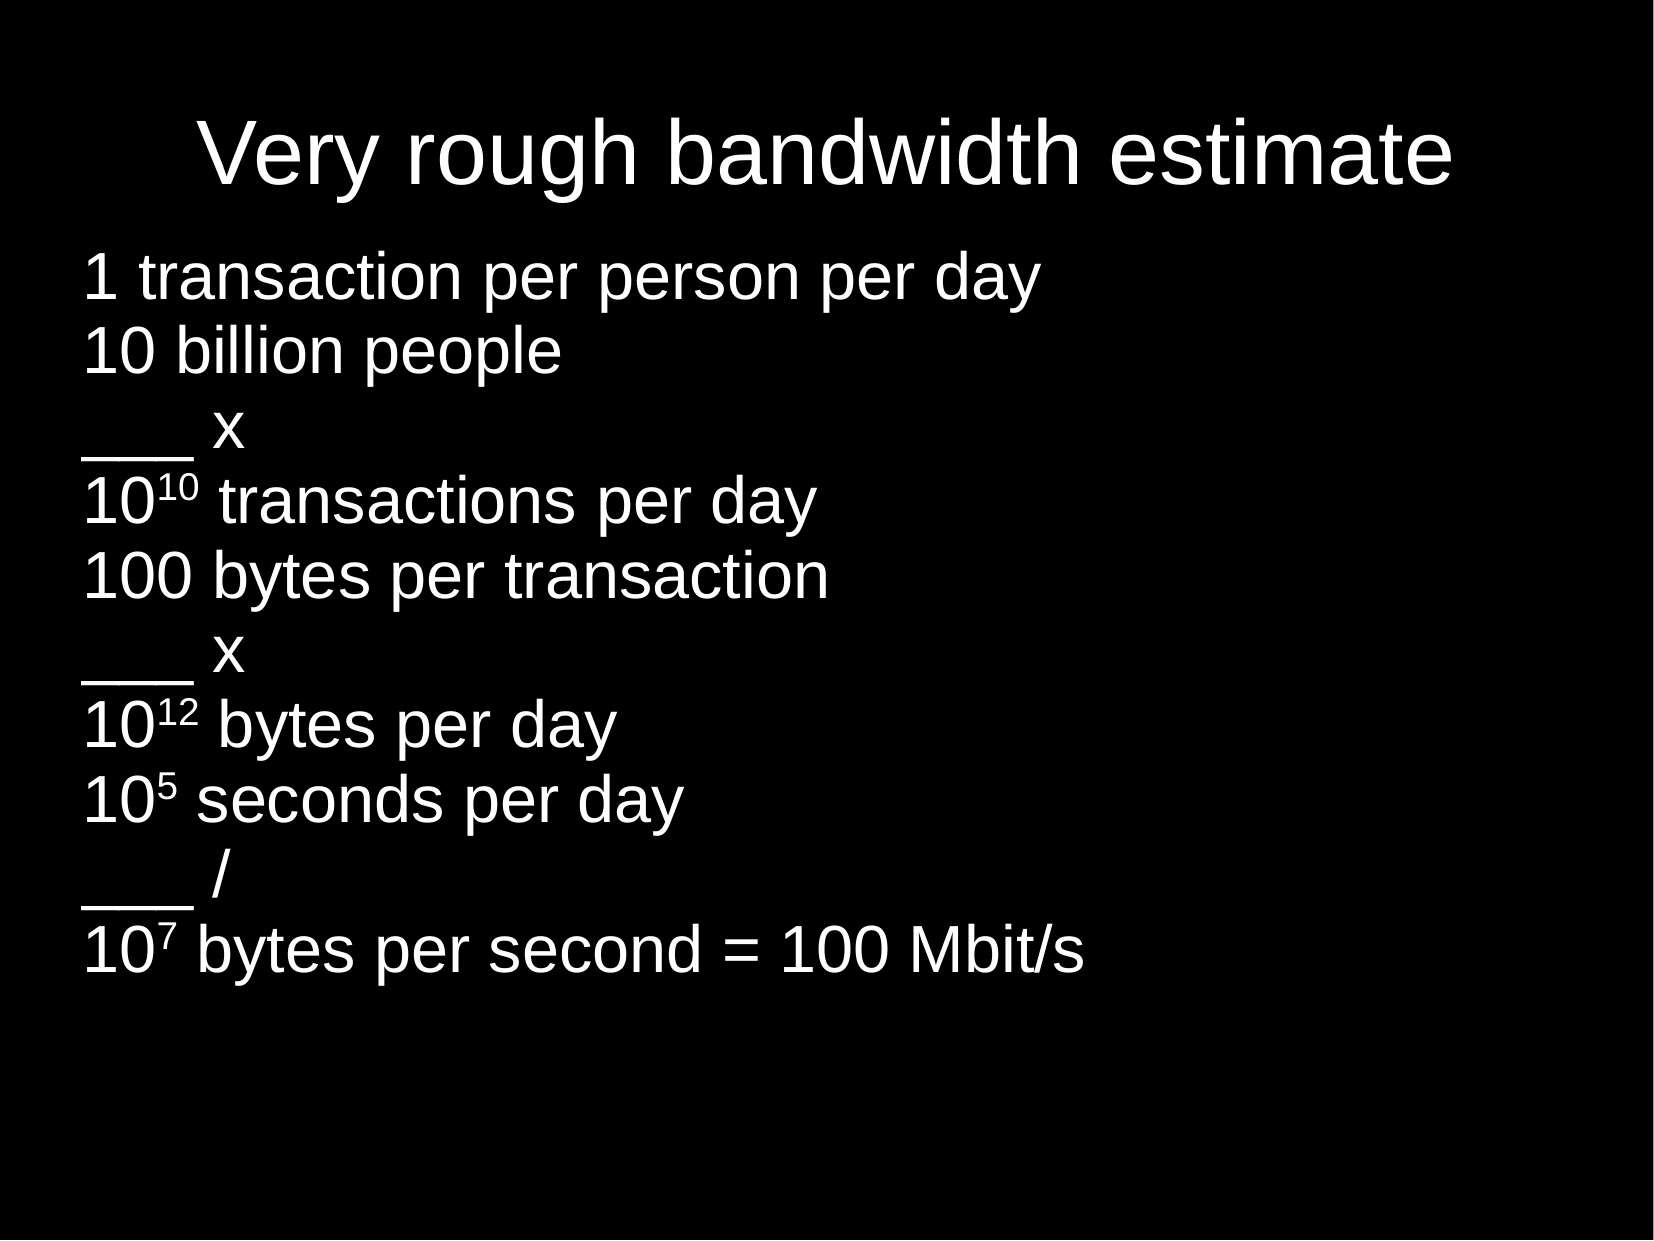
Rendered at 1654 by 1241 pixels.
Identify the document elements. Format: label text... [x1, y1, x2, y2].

title Very rough bandwidth estimate [82, 49, 1571, 257]
subtitle 1 transaction per person per day 10 billion people ___ x 1010 transactions per day 100 bytes per transaction ___ x 1012 bytes per day 105 seconds per day ___ / 107 bytes per second = 100 Mbit/s [82, 233, 1538, 1067]
